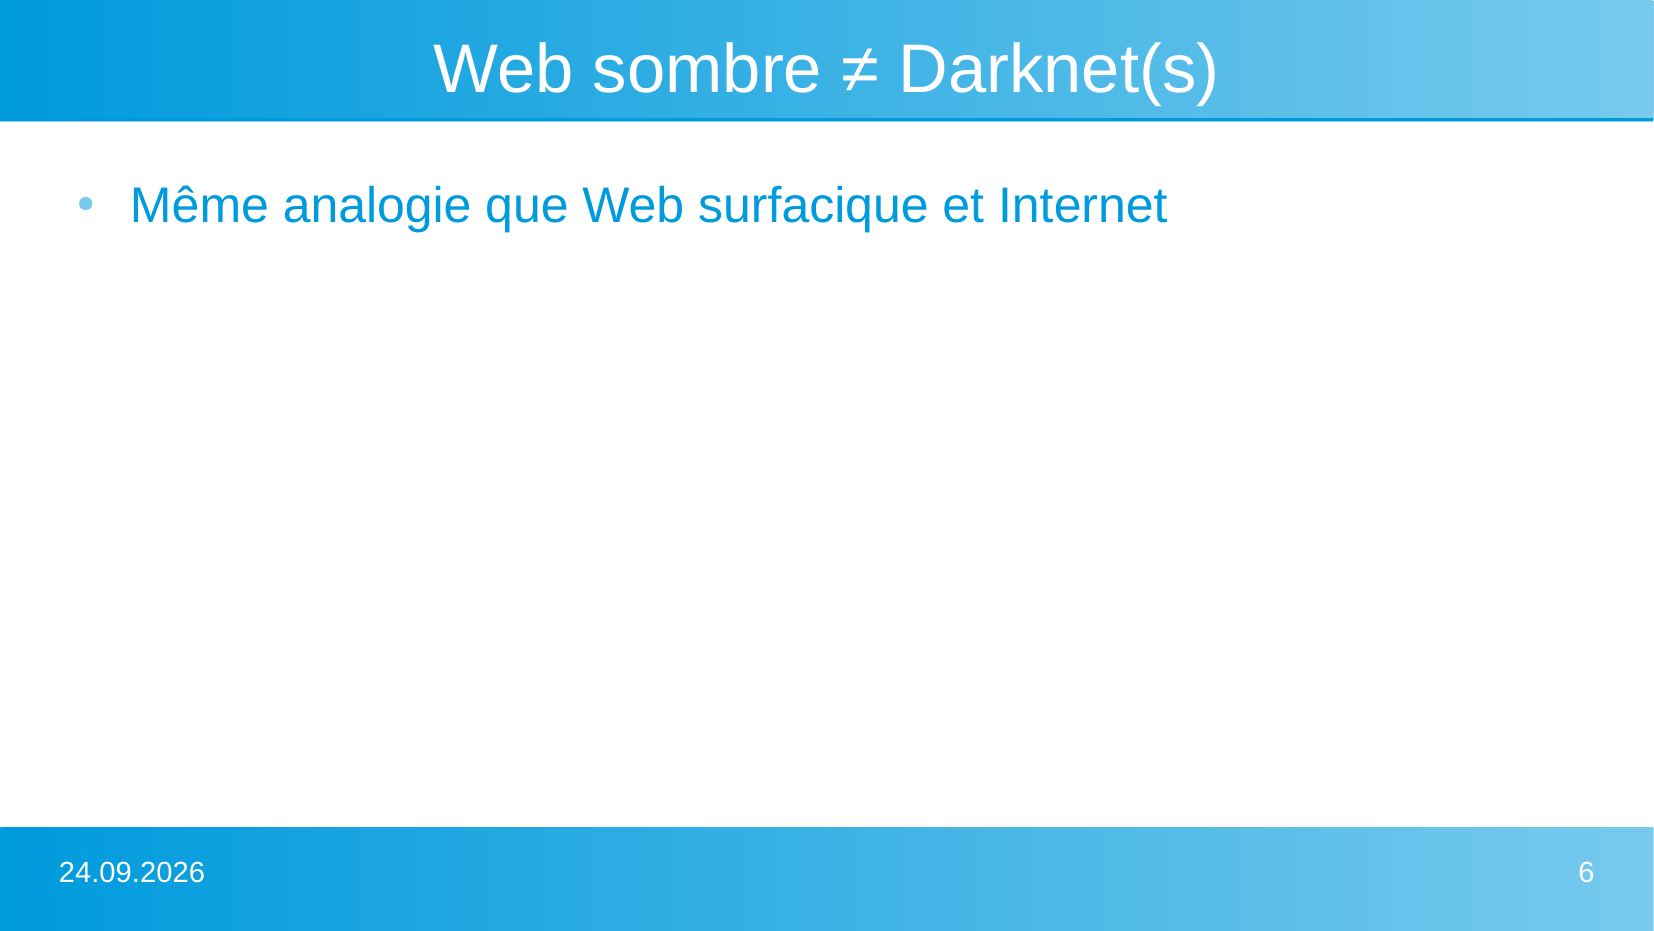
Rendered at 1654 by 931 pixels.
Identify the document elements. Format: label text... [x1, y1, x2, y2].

title Web sombre ≠ Darknet(s) [59, 29, 1595, 108]
list Même analogie que Web surfacique et Internet [59, 177, 1595, 768]
